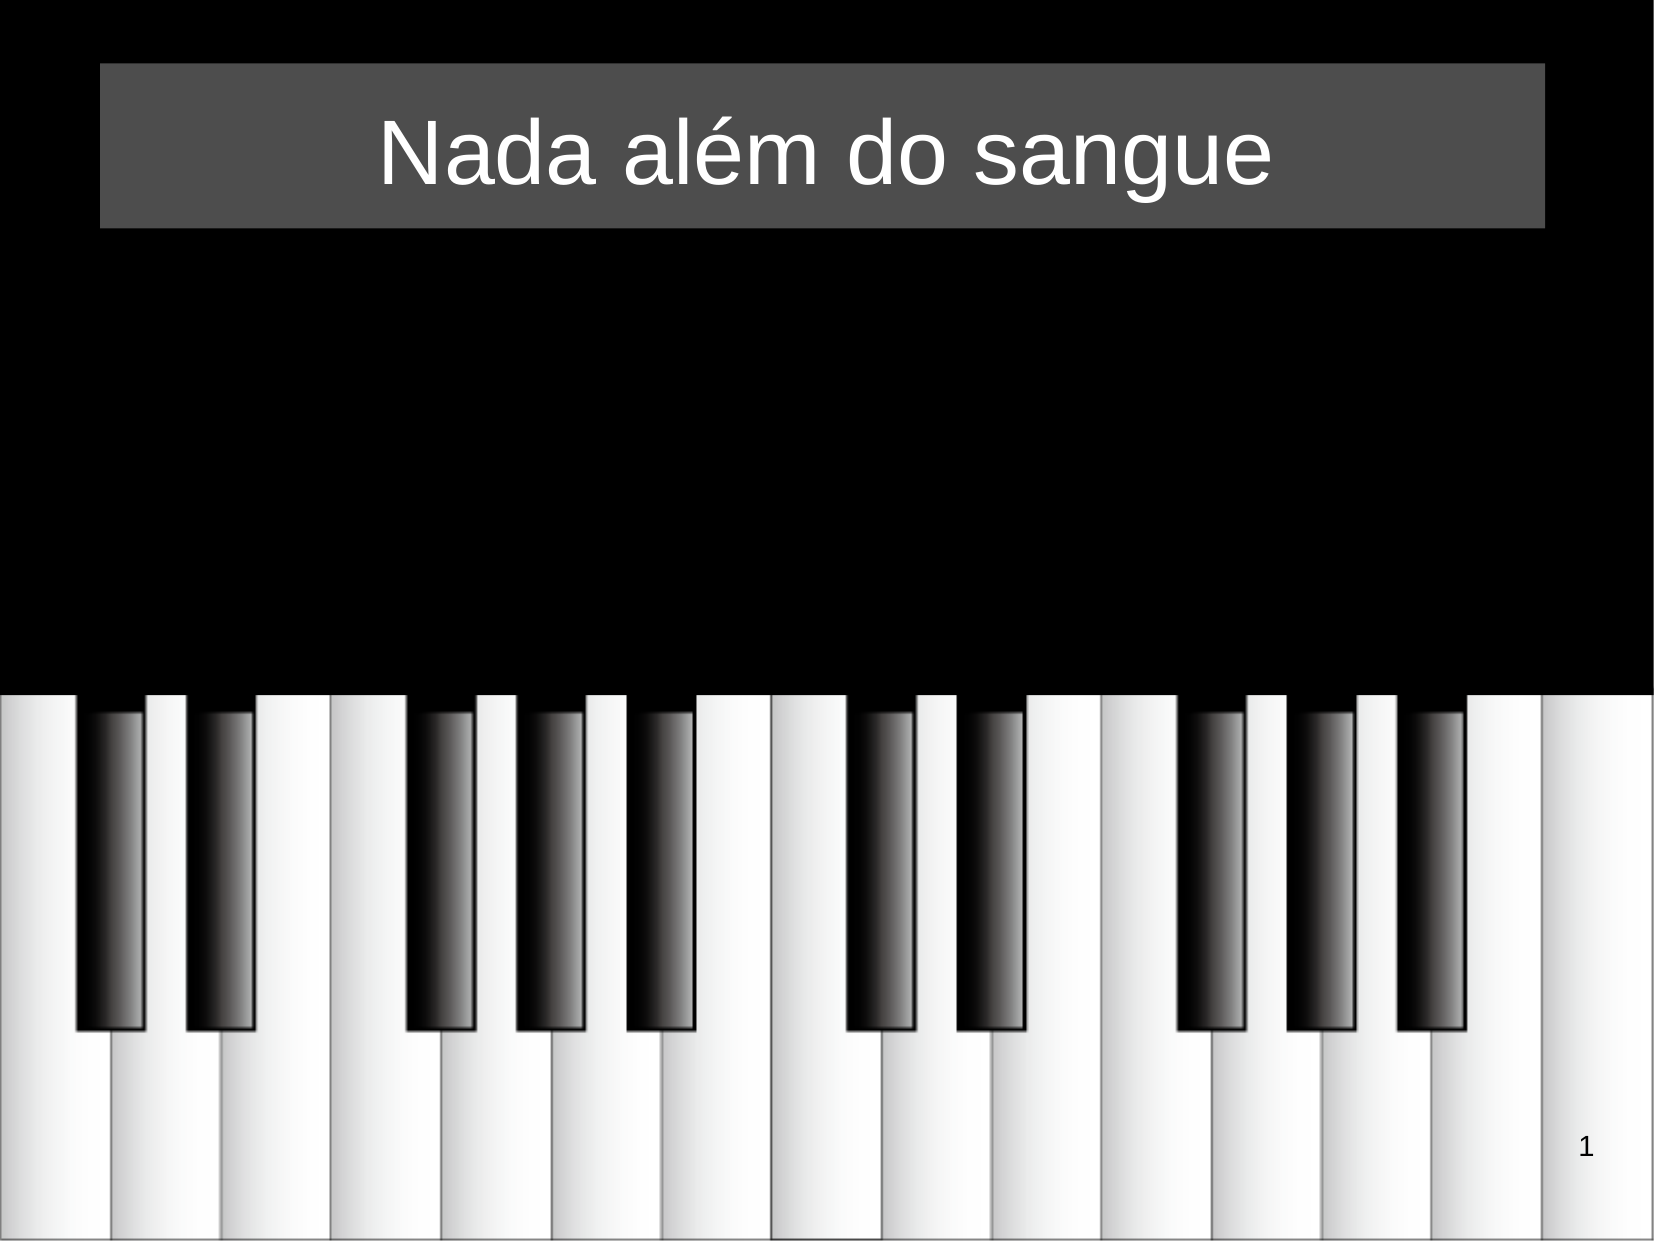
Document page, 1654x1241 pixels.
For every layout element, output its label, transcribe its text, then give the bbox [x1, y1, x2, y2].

title Nada além do sangue [82, 49, 1571, 257]
picture [0, 696, 1654, 1241]
